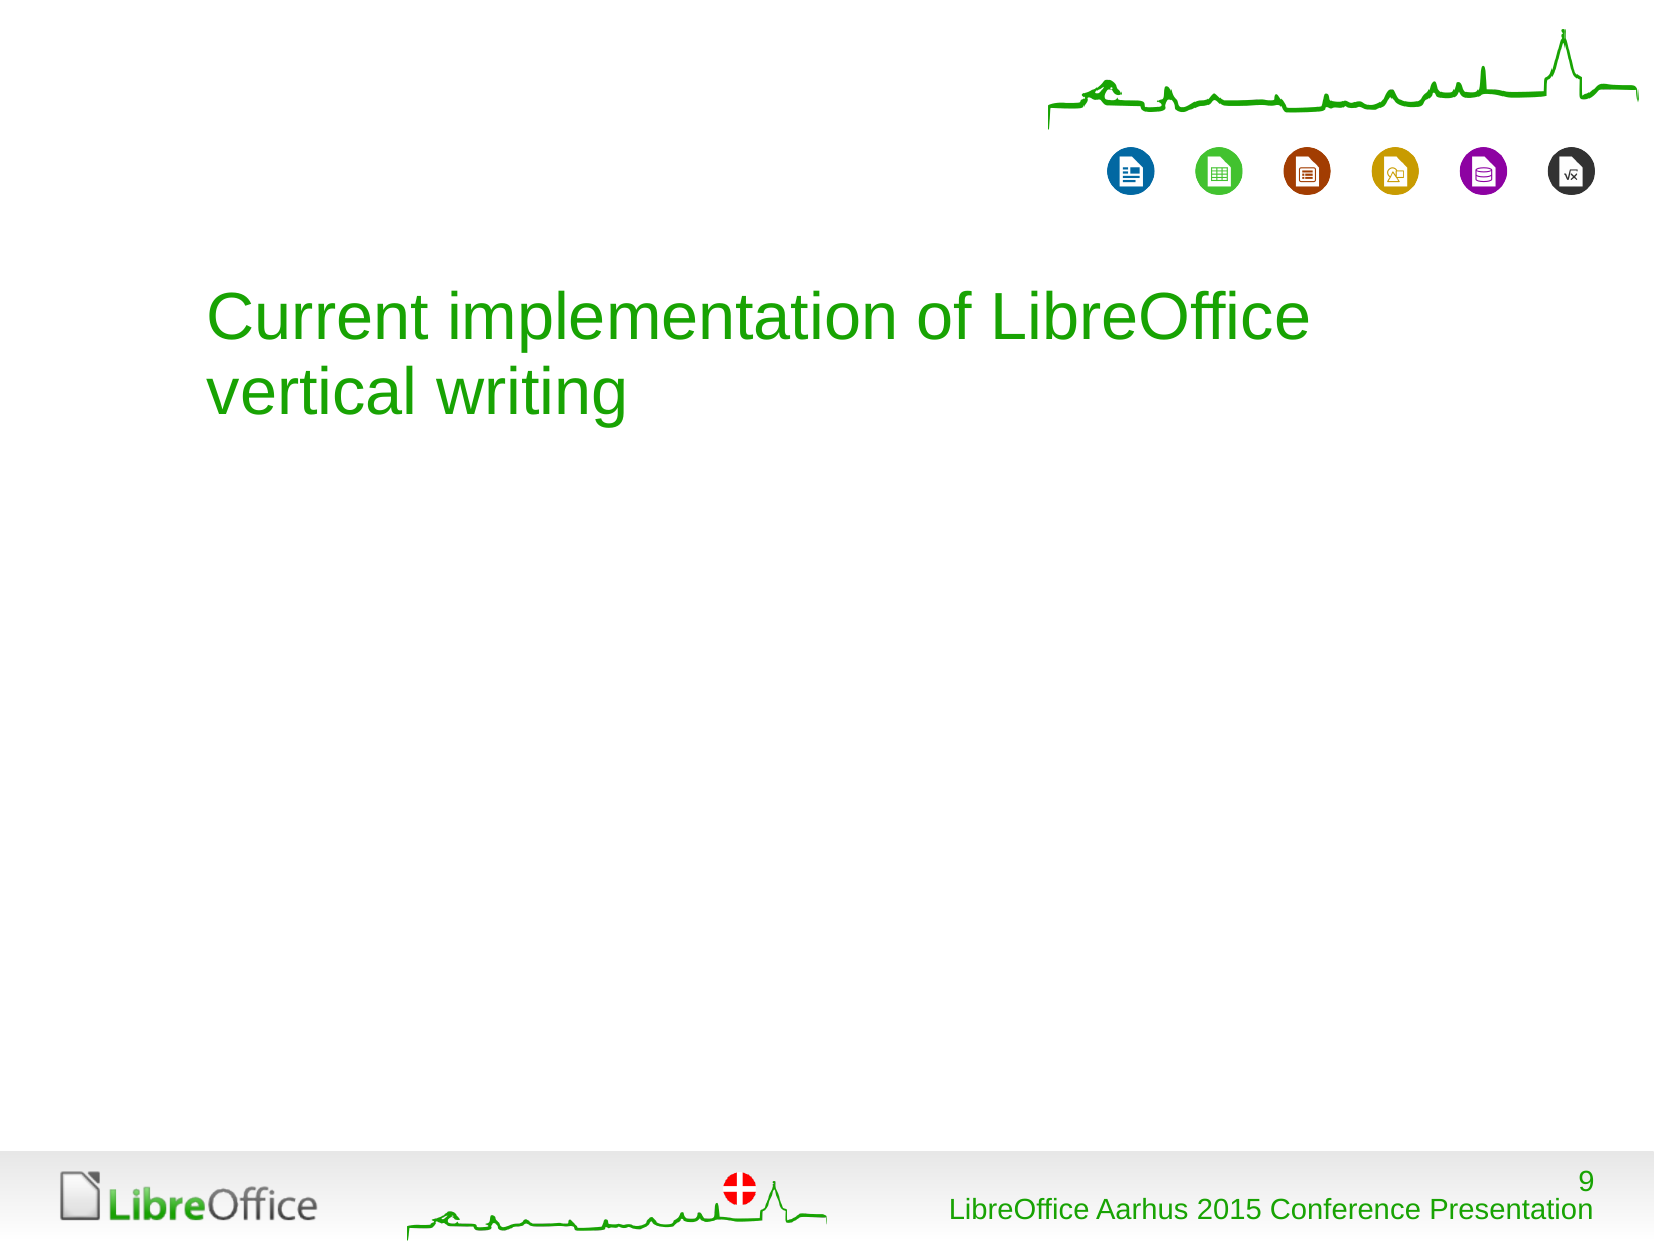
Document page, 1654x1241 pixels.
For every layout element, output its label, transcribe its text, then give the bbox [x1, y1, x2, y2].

title Current implementation of LibreOffice vertical writing [206, 265, 1477, 443]
picture [1048, 29, 1639, 130]
picture [1107, 147, 1595, 195]
picture [407, 1172, 827, 1241]
picture [41, 1152, 337, 1240]
